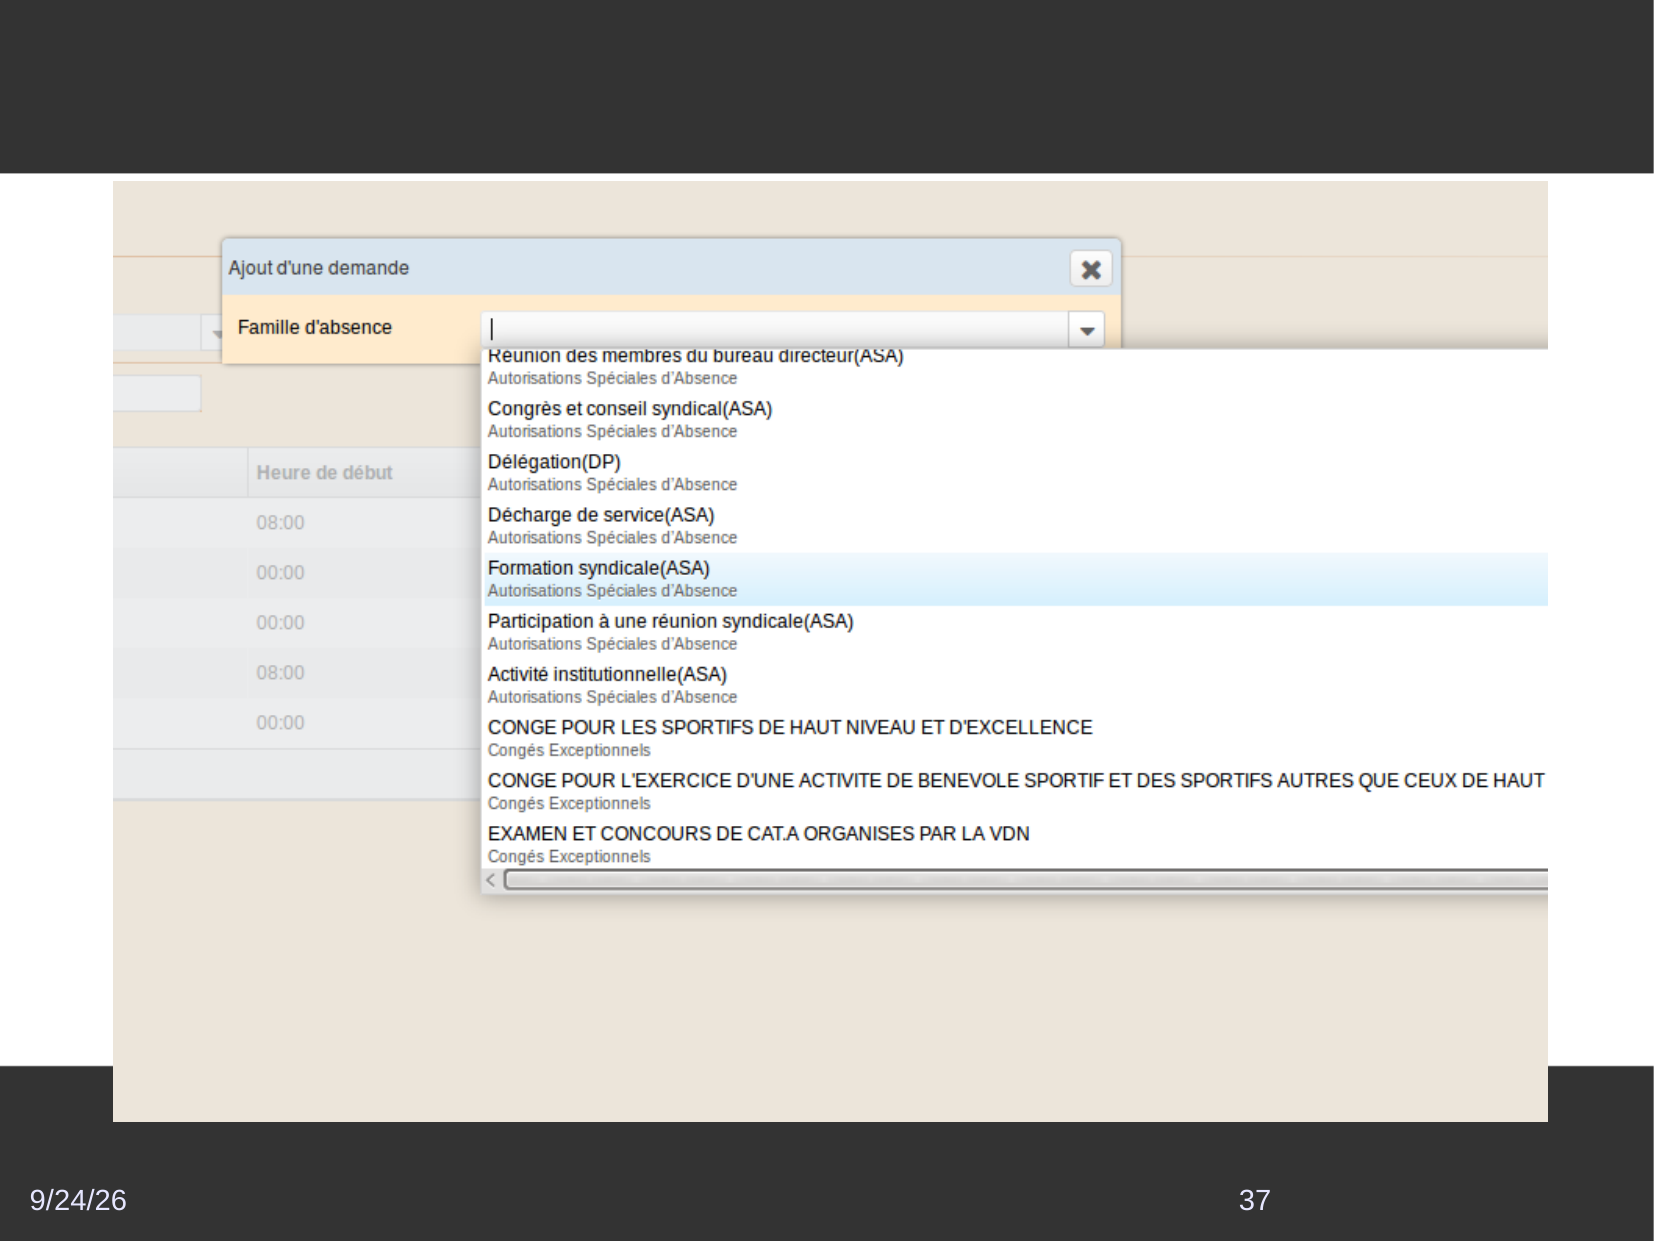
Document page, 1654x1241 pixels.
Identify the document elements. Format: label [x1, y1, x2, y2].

picture [113, 181, 1548, 1123]
text_box [1238, 1181, 1625, 1241]
text_box [29, 1181, 566, 1241]
